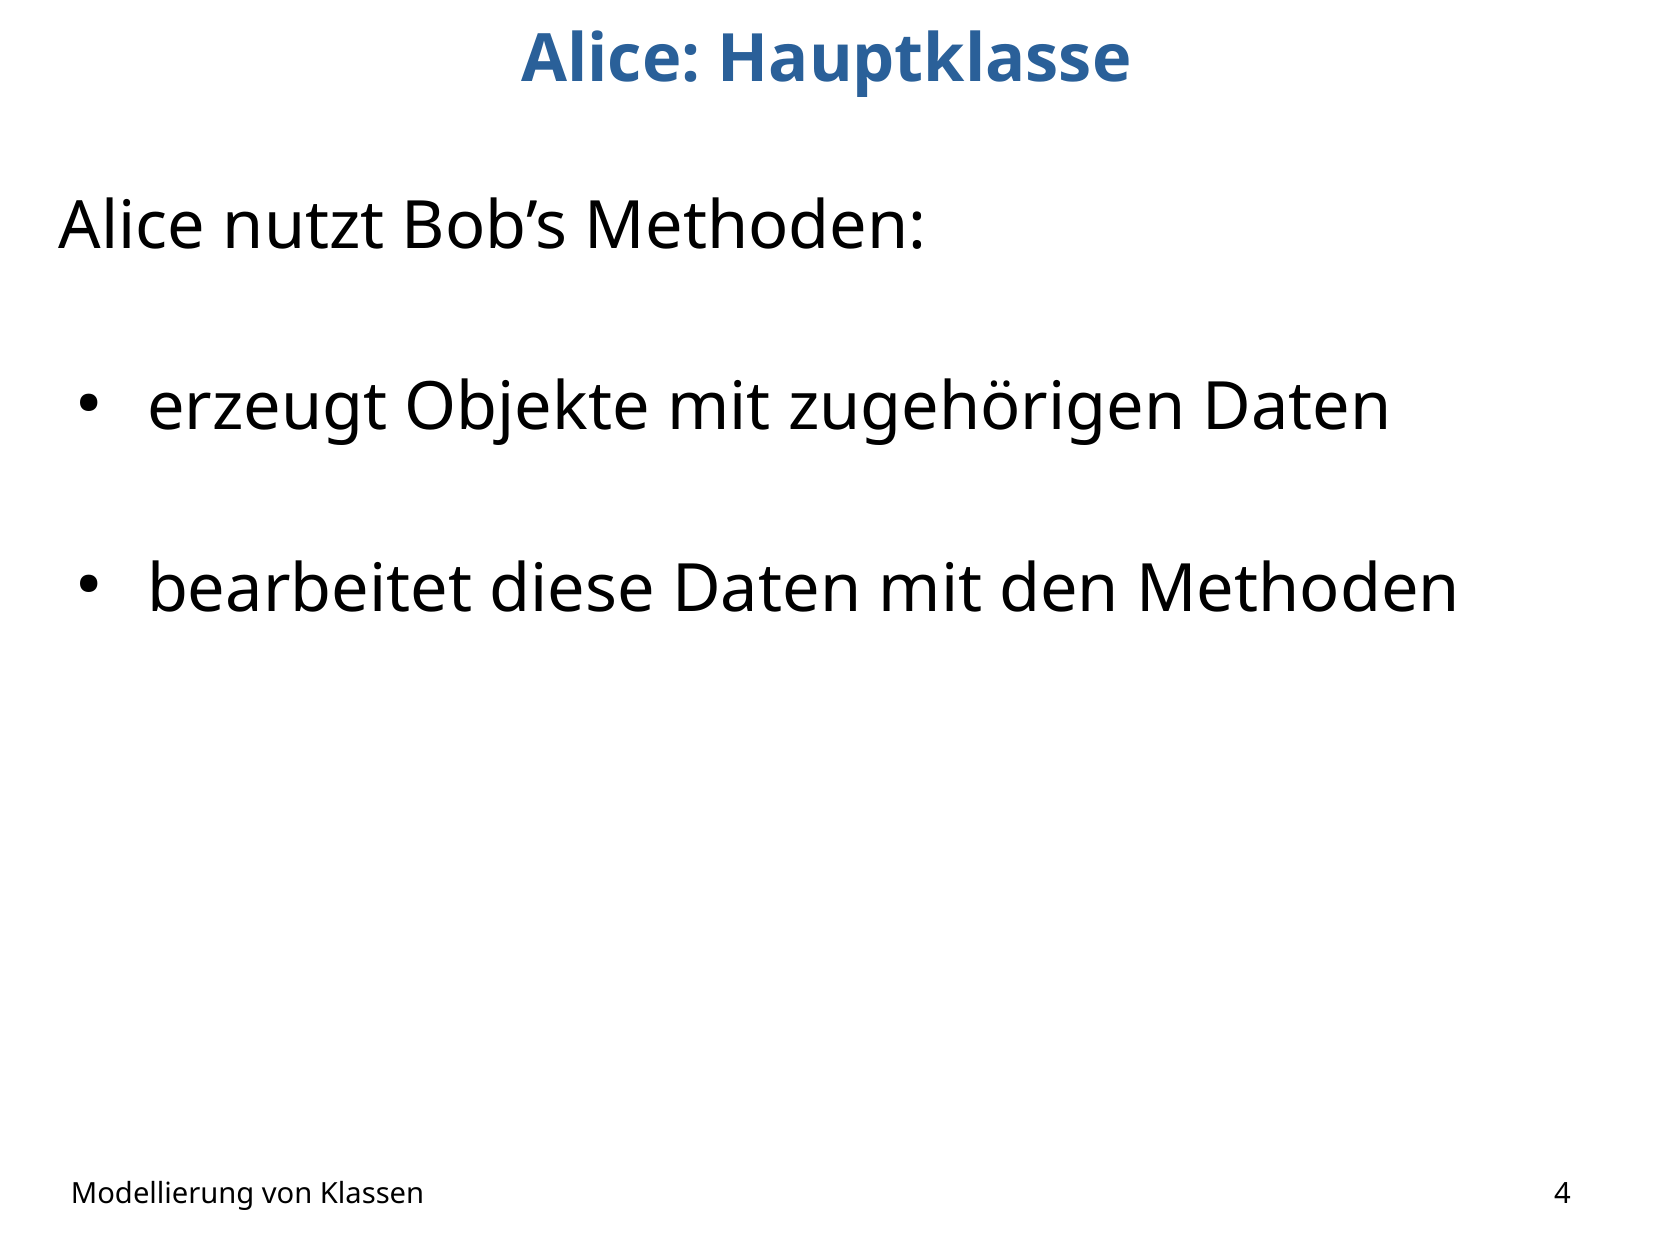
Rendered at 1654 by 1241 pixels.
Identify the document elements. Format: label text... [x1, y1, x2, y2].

list Alice nutzt Bob’s Methoden: erzeugt Objekte mit zugehörigen Daten bearbeitet diese Daten mit den Methoden [59, 177, 1595, 1146]
title Alice: Hauptklasse [0, 5, 1654, 107]
